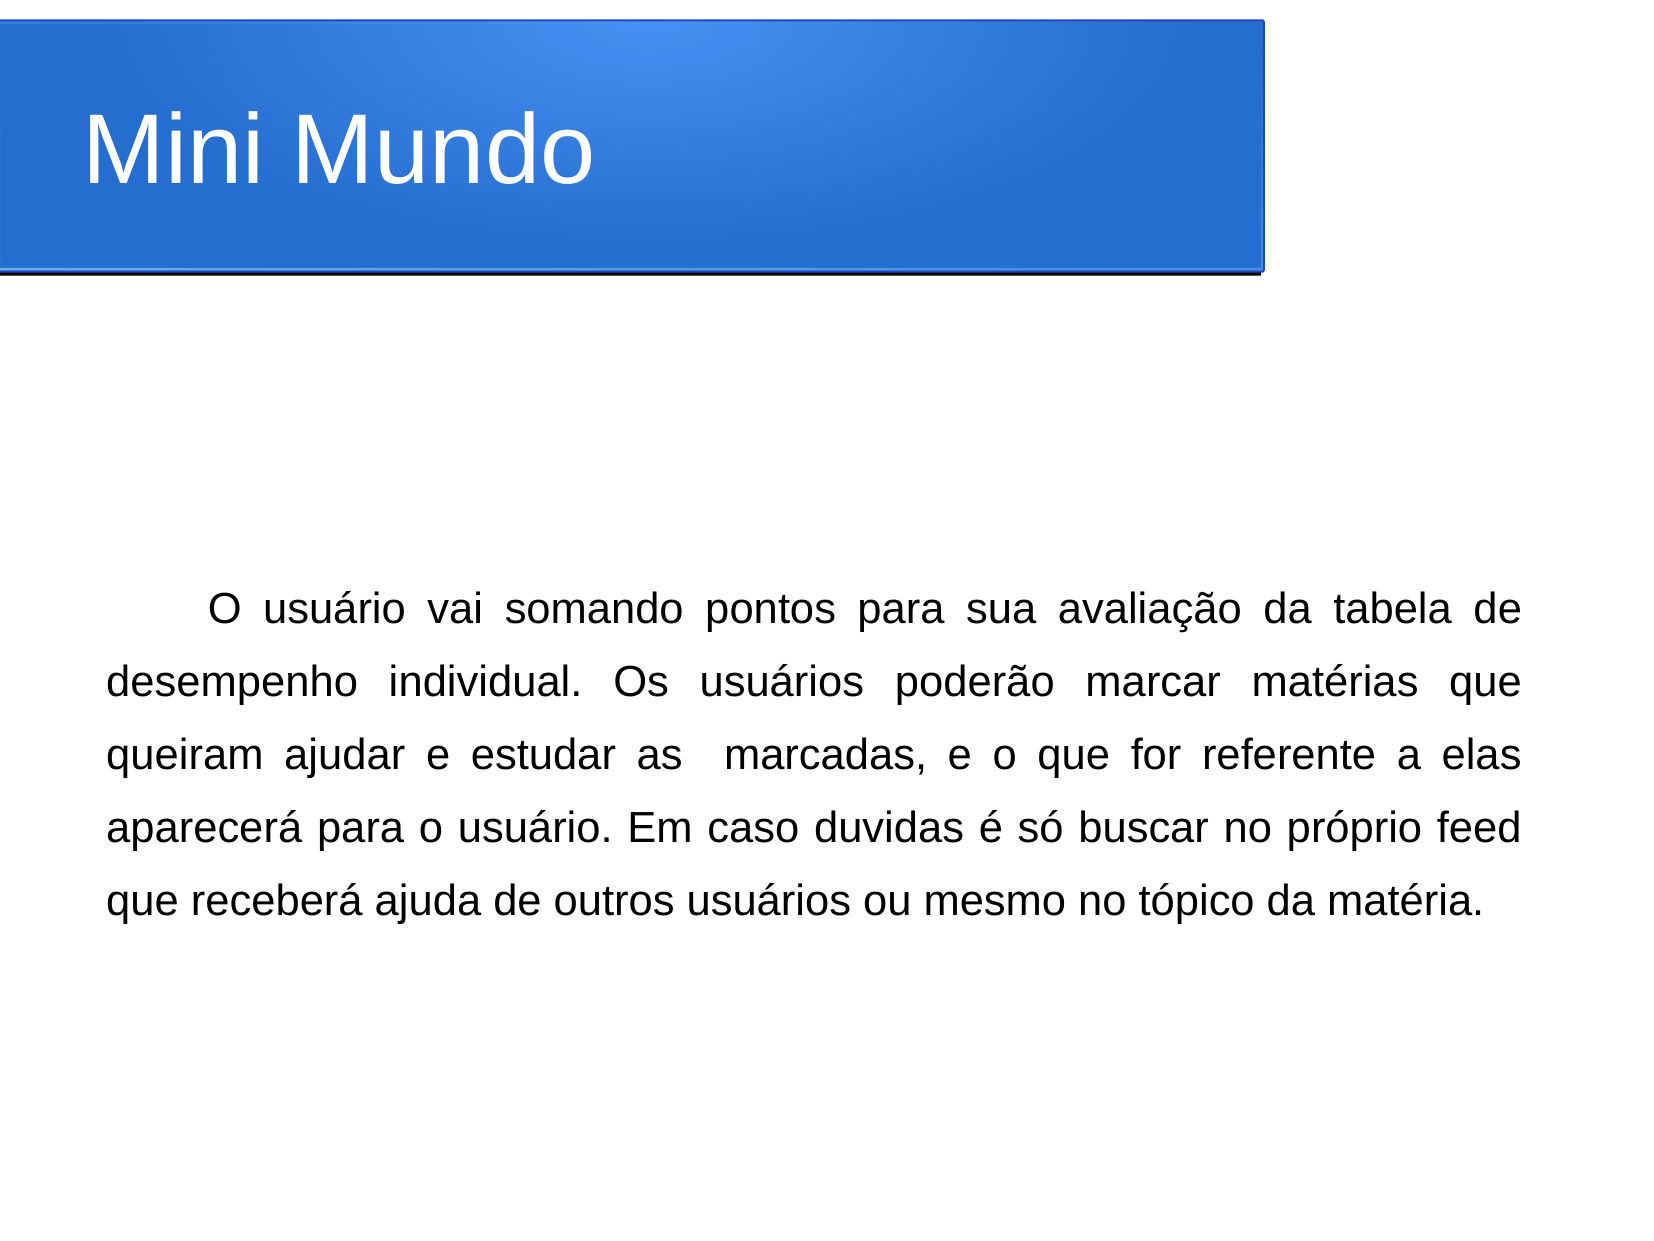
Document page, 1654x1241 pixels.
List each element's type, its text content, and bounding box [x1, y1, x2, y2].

list O usuário vai somando pontos para sua avaliação da tabela de desempenho individual. Os usuários poderão marcar matérias que queiram ajudar e estudar as marcadas, e o que for referente a elas aparecerá para o usuário. Em caso duvidas é só buscar no próprio feed que receberá ajuda de outros usuários ou mesmo no tópico da matéria. [35, 391, 1524, 1111]
title Mini Mundo [82, 47, 1235, 252]
